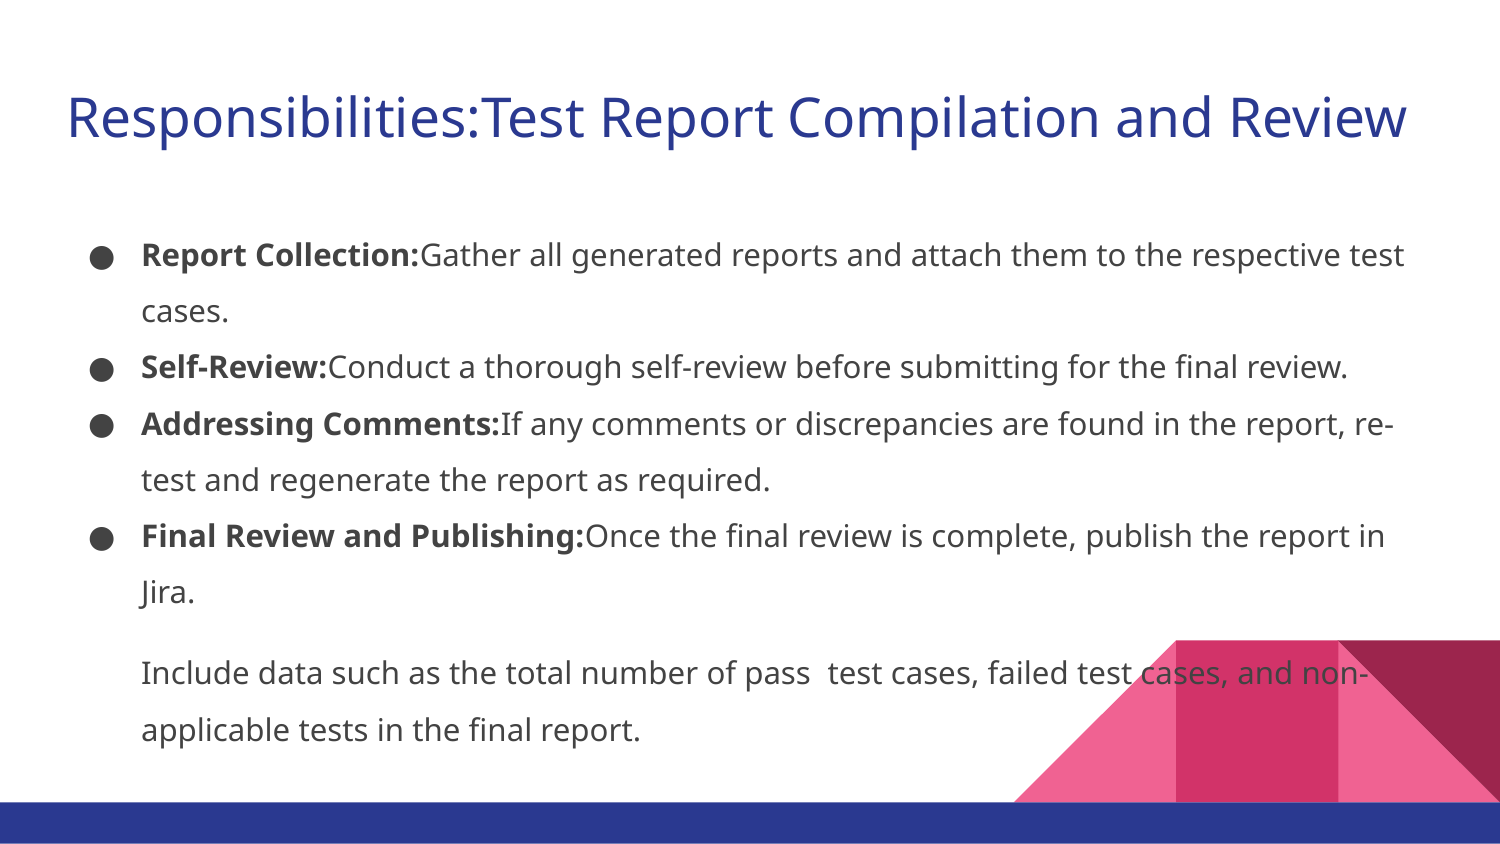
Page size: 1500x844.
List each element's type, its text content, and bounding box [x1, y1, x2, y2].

title Responsibilities:Test Report Compilation and Review [51, 67, 1449, 167]
list Report Collection:Gather all generated reports and attach them to the respective test cases. Self-Review:Conduct a thorough self-review before submitting for the final review. Addressing Comments:If any comments or discrepancies are found in the report, re-test and regenerate the report as required. Final Review and Publishing:Once the final review is complete, publish the report in Jira. Include data such as the total number of pass test cases, failed test cases, and non-applicable tests in the final report. [51, 201, 1449, 750]
